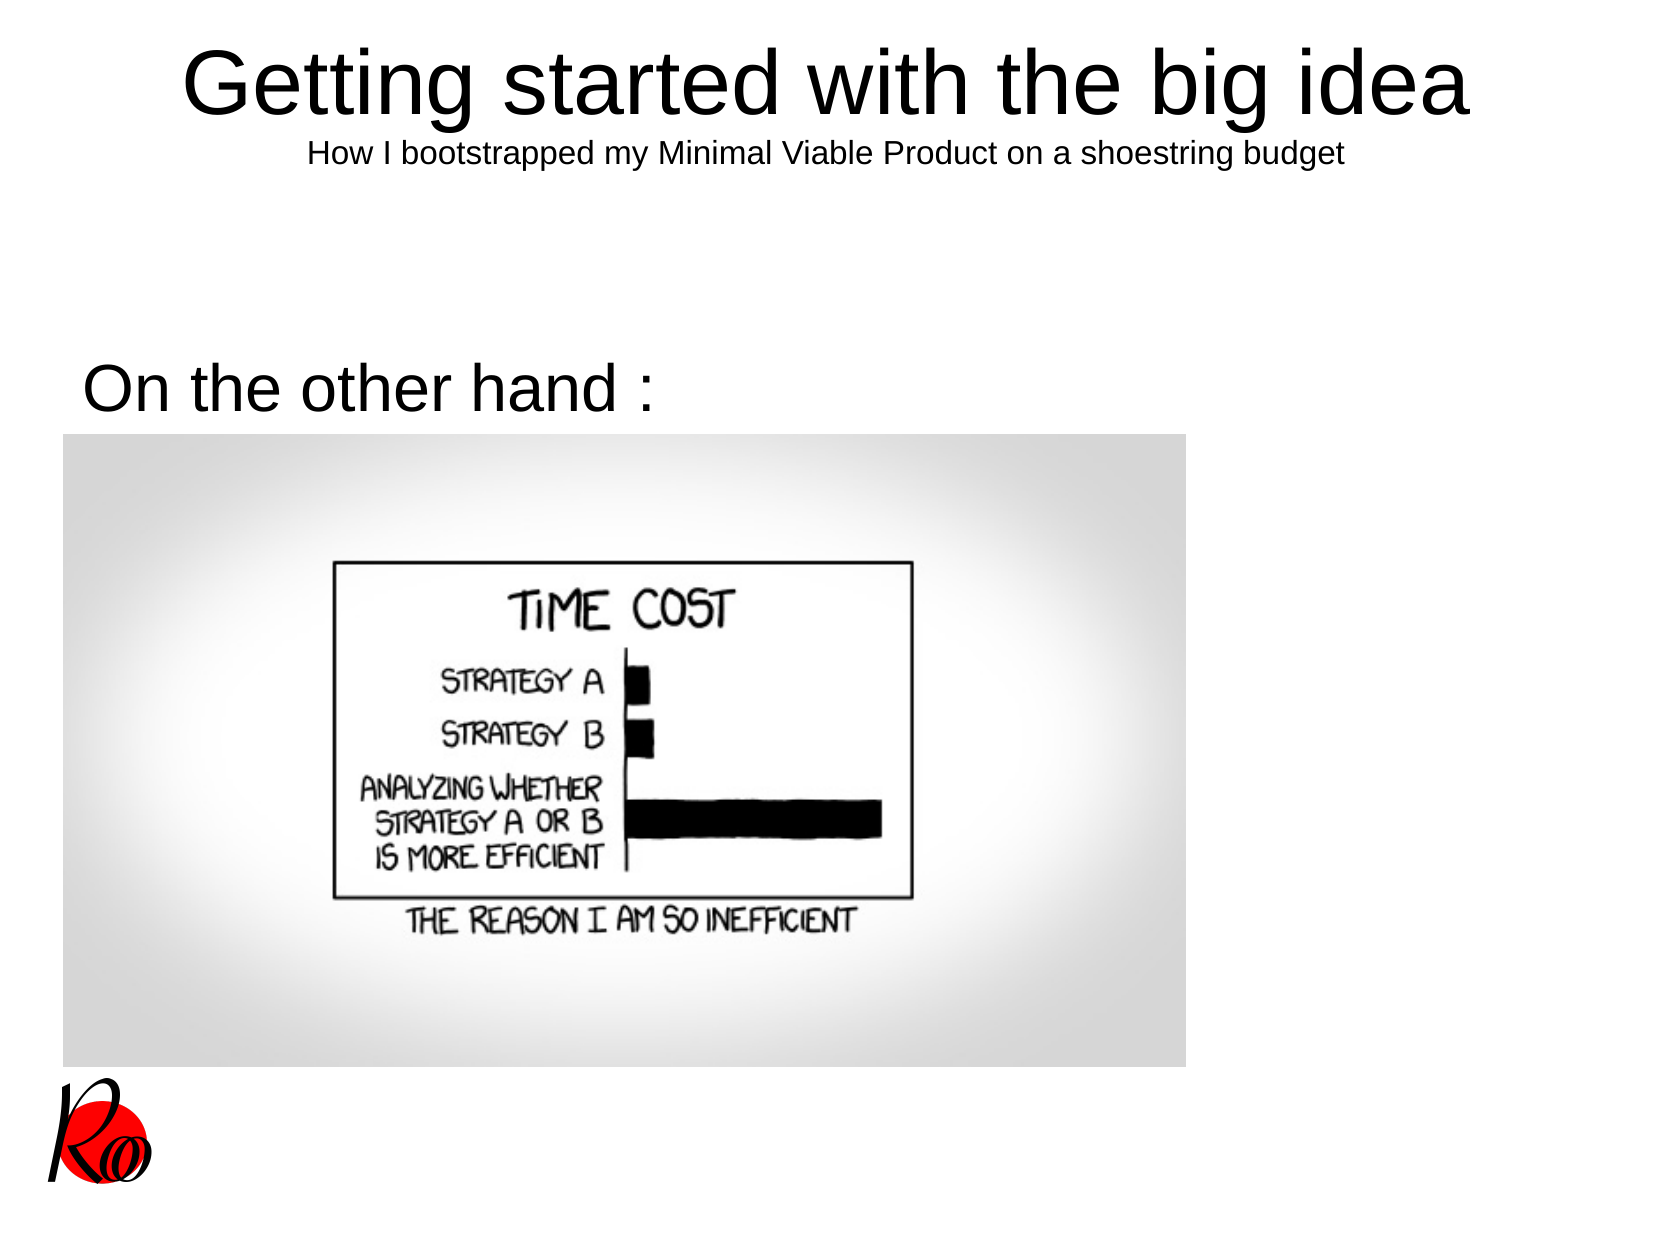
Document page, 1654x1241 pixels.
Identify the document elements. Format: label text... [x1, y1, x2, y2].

picture [63, 434, 1186, 1067]
picture [45, 1078, 152, 1186]
subtitle On the other hand : [82, 290, 1571, 1010]
title Getting started with the big idea How I bootstrapped my Minimal Viable Product on a shoestring budget [82, 32, 1571, 274]
